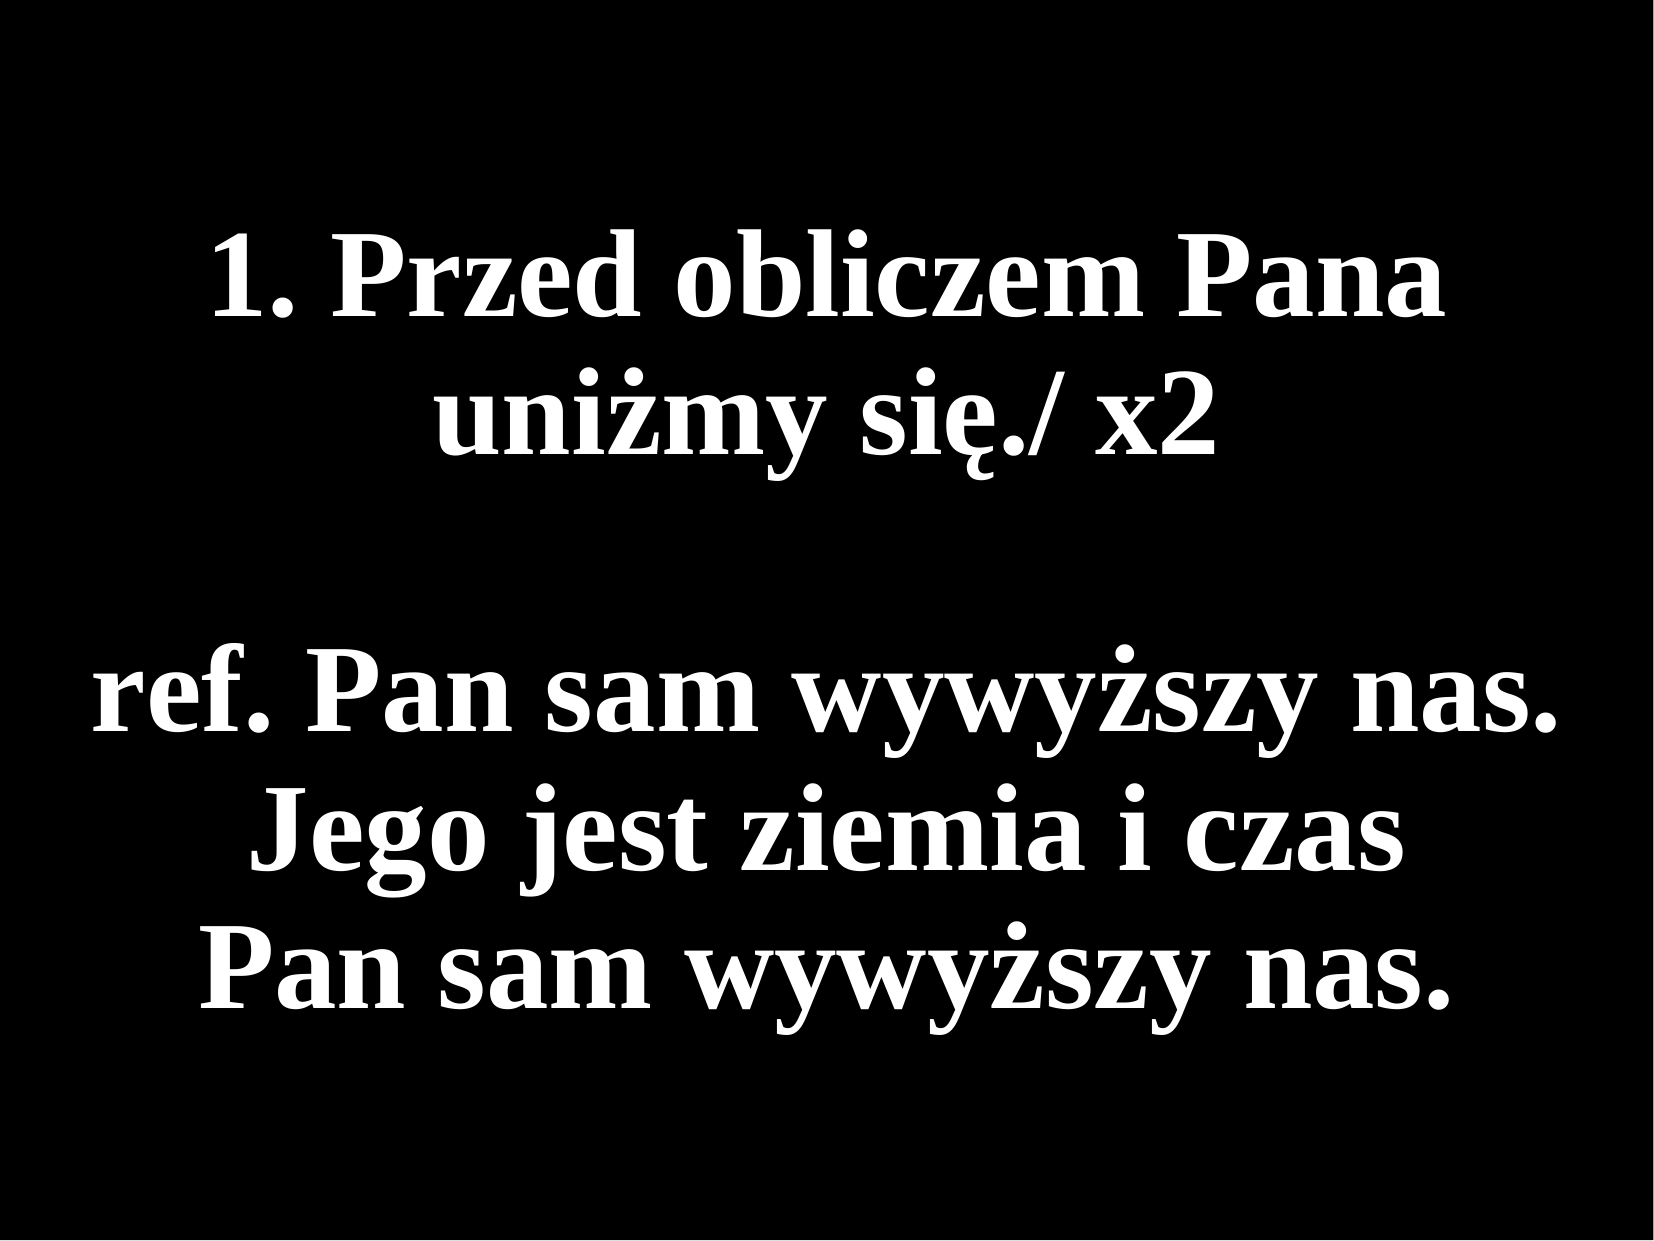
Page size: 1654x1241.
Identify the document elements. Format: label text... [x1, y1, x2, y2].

title 1. Przed obliczem Pana uniżmy się./ x2 ref. Pan sam wywyższy nas. Jego jest ziemia i czas Pan sam wywyższy nas. [0, 0, 1654, 1241]
